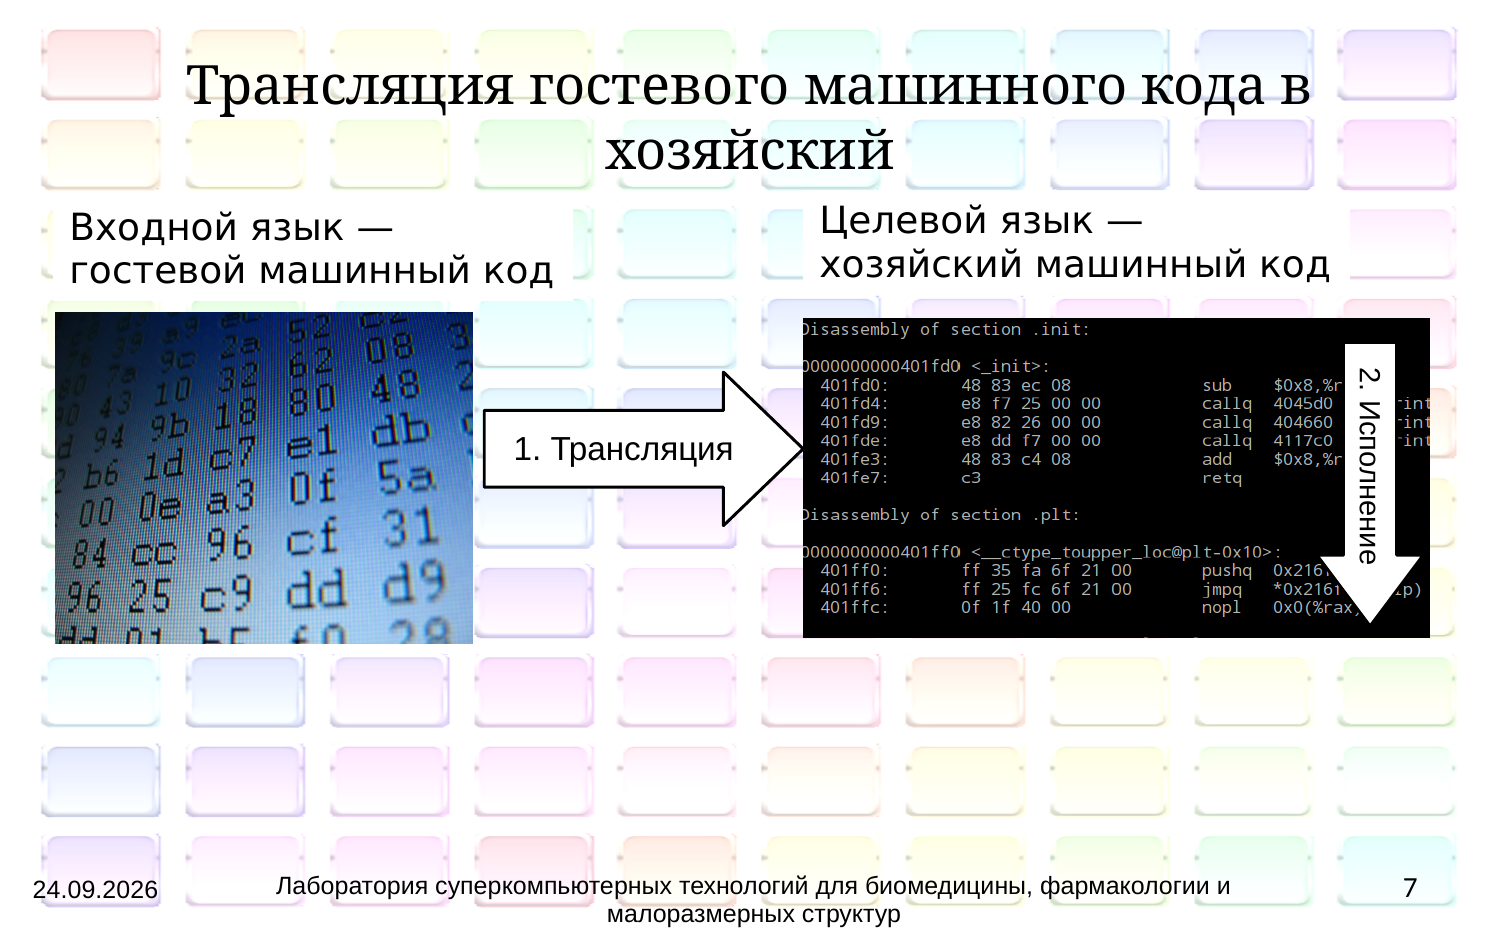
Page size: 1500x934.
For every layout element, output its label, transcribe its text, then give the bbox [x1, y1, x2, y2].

text_box 2. Исполнение [1316, 342, 1424, 627]
text_box 14.10.2012 [17, 868, 184, 918]
text_box 1. Трансляция [484, 372, 803, 526]
text_box <номер> [1387, 868, 1473, 918]
text_box Целевой язык — хозяйский машинный код [803, 190, 1351, 296]
text_box Лаборатория суперкомпьютерных технологий для биомедицины, фармакологии и малоразмерных структур [171, 864, 1338, 915]
picture [0, 0, 1500, 934]
text_box Входной язык — гостевой машинный код [53, 196, 574, 302]
title Трансляция гостевого машинного кода в хозяйский [75, 37, 1426, 193]
